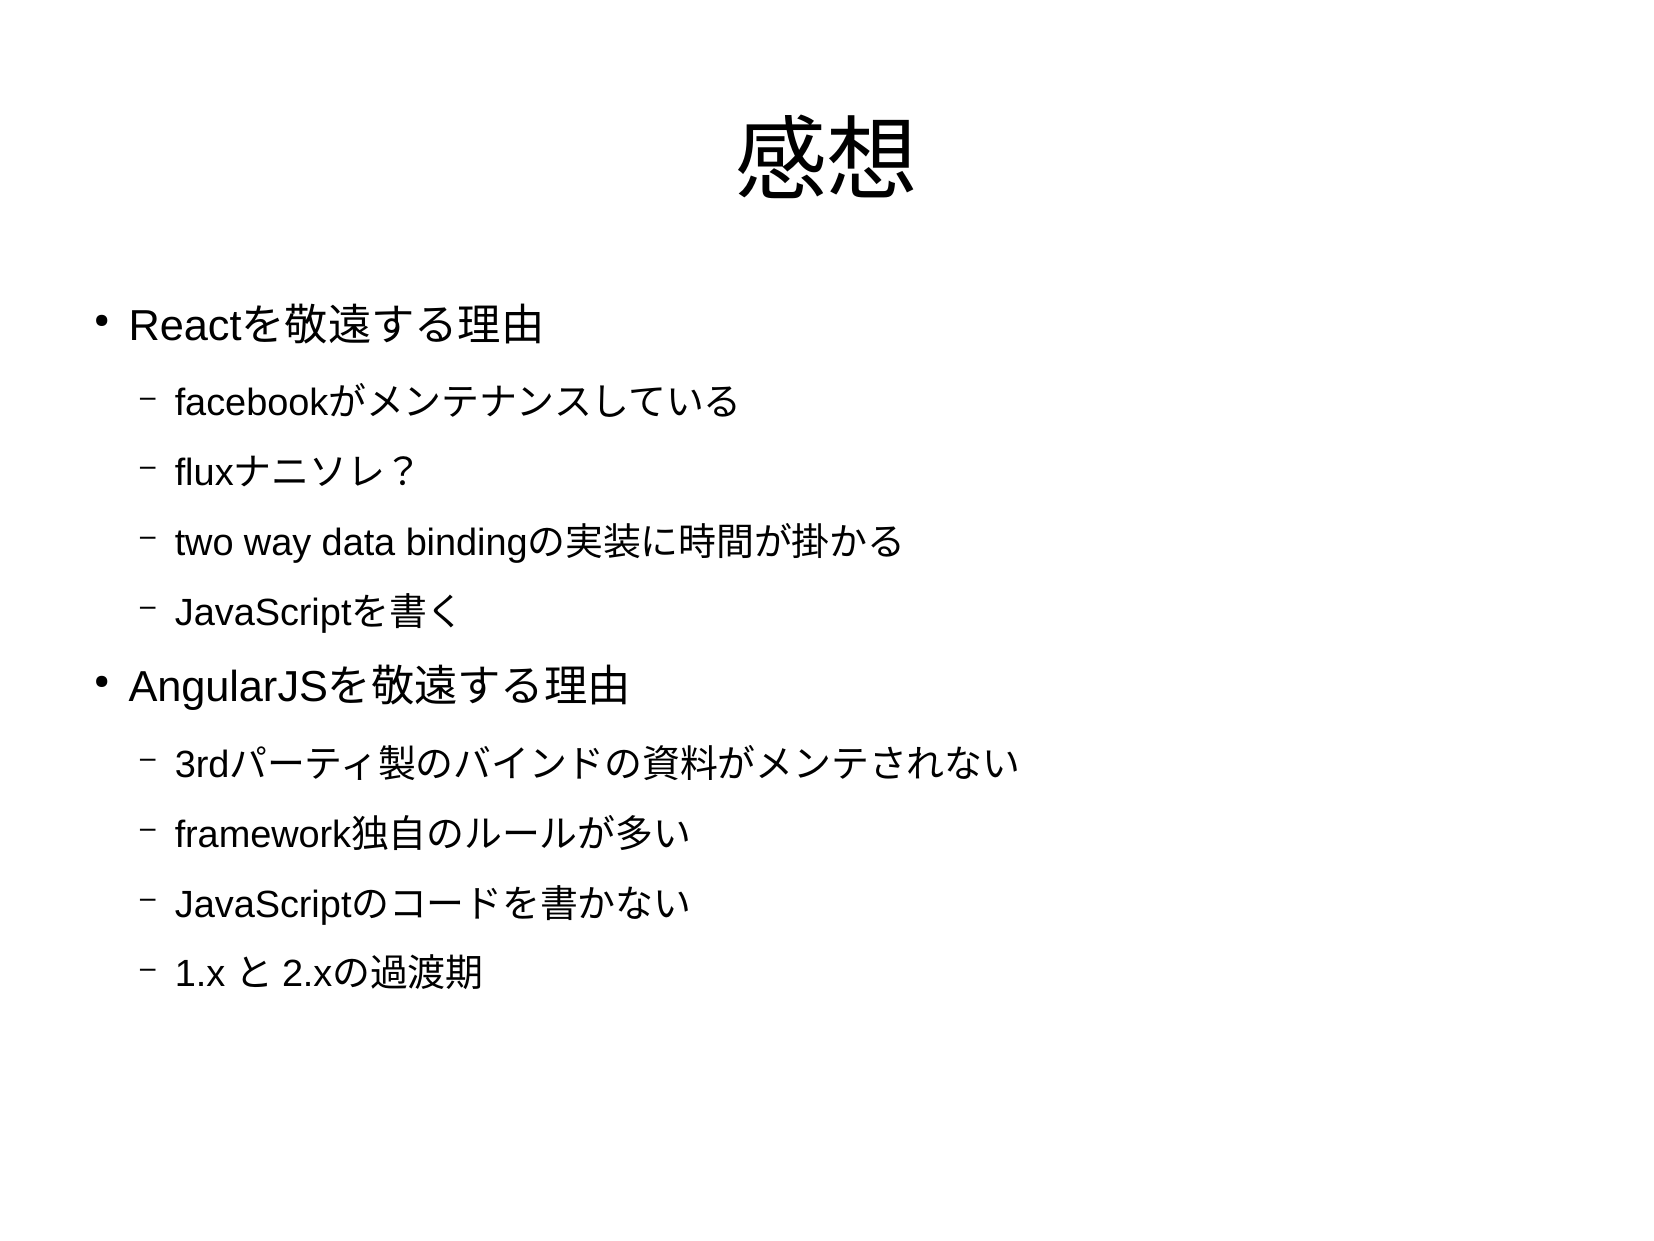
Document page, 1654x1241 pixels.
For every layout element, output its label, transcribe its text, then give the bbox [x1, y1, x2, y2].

list Reactを敬遠する理由 facebookがメンテナンスしている fluxナニソレ？ two way data bindingの実装に時間が掛かる JavaScriptを書く AngularJSを敬遠する理由 3rdパーティ製のバインドの資料がメンテされない framework独自のルールが多い JavaScriptのコードを書かない 1.x と 2.xの過渡期 [82, 290, 1571, 1010]
title 感想 [82, 49, 1571, 257]
